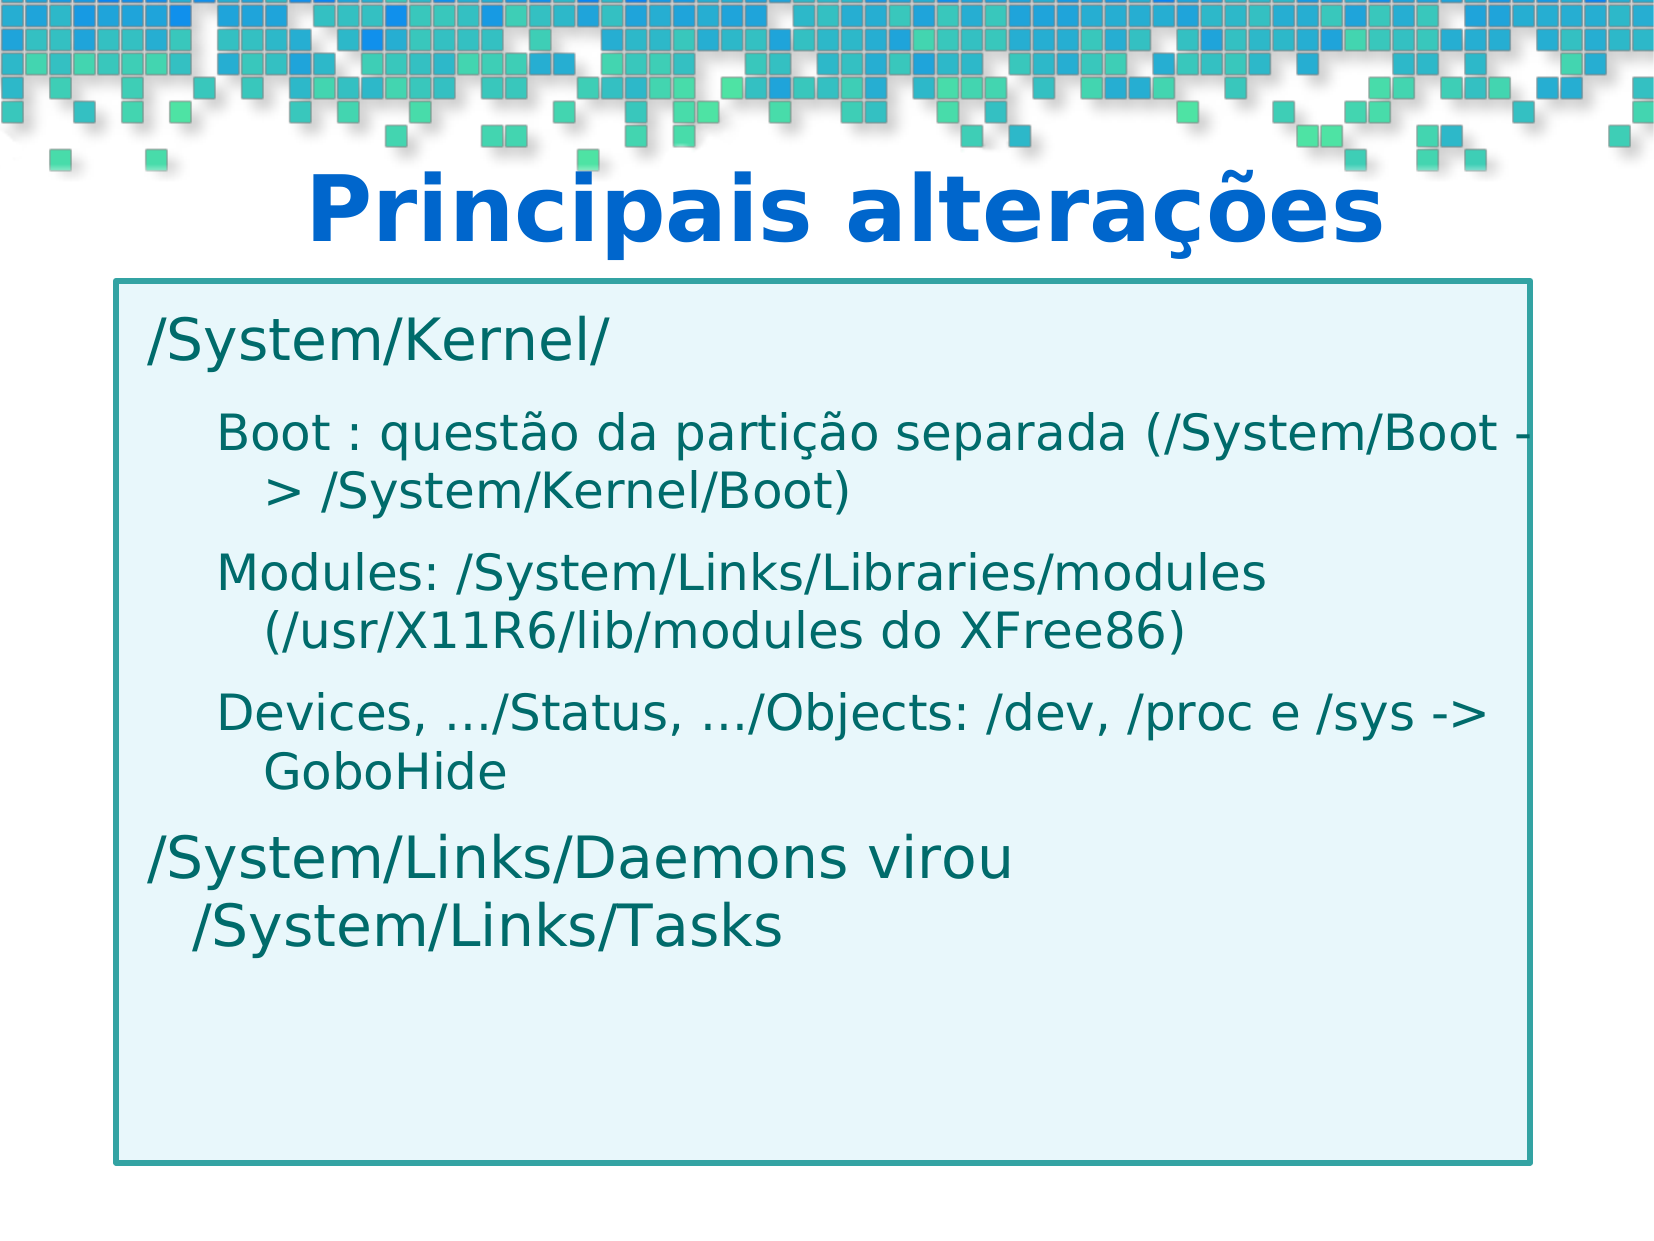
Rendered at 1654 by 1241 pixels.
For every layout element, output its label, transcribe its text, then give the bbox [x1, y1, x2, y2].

title Principais alterações [112, 132, 1581, 287]
list /System/Kernel/ Boot : questão da partição separada (/System/Boot -> /System/Kernel/Boot) Modules: /System/Links/Libraries/modules (/usr/X11R6/lib/modules do XFree86) Devices, .../Status, .../Objects: /dev, /proc e /sys -> GoboHide /System/Links/Daemons virou /System/Links/Tasks [121, 306, 1534, 1160]
picture [0, 0, 1654, 185]
